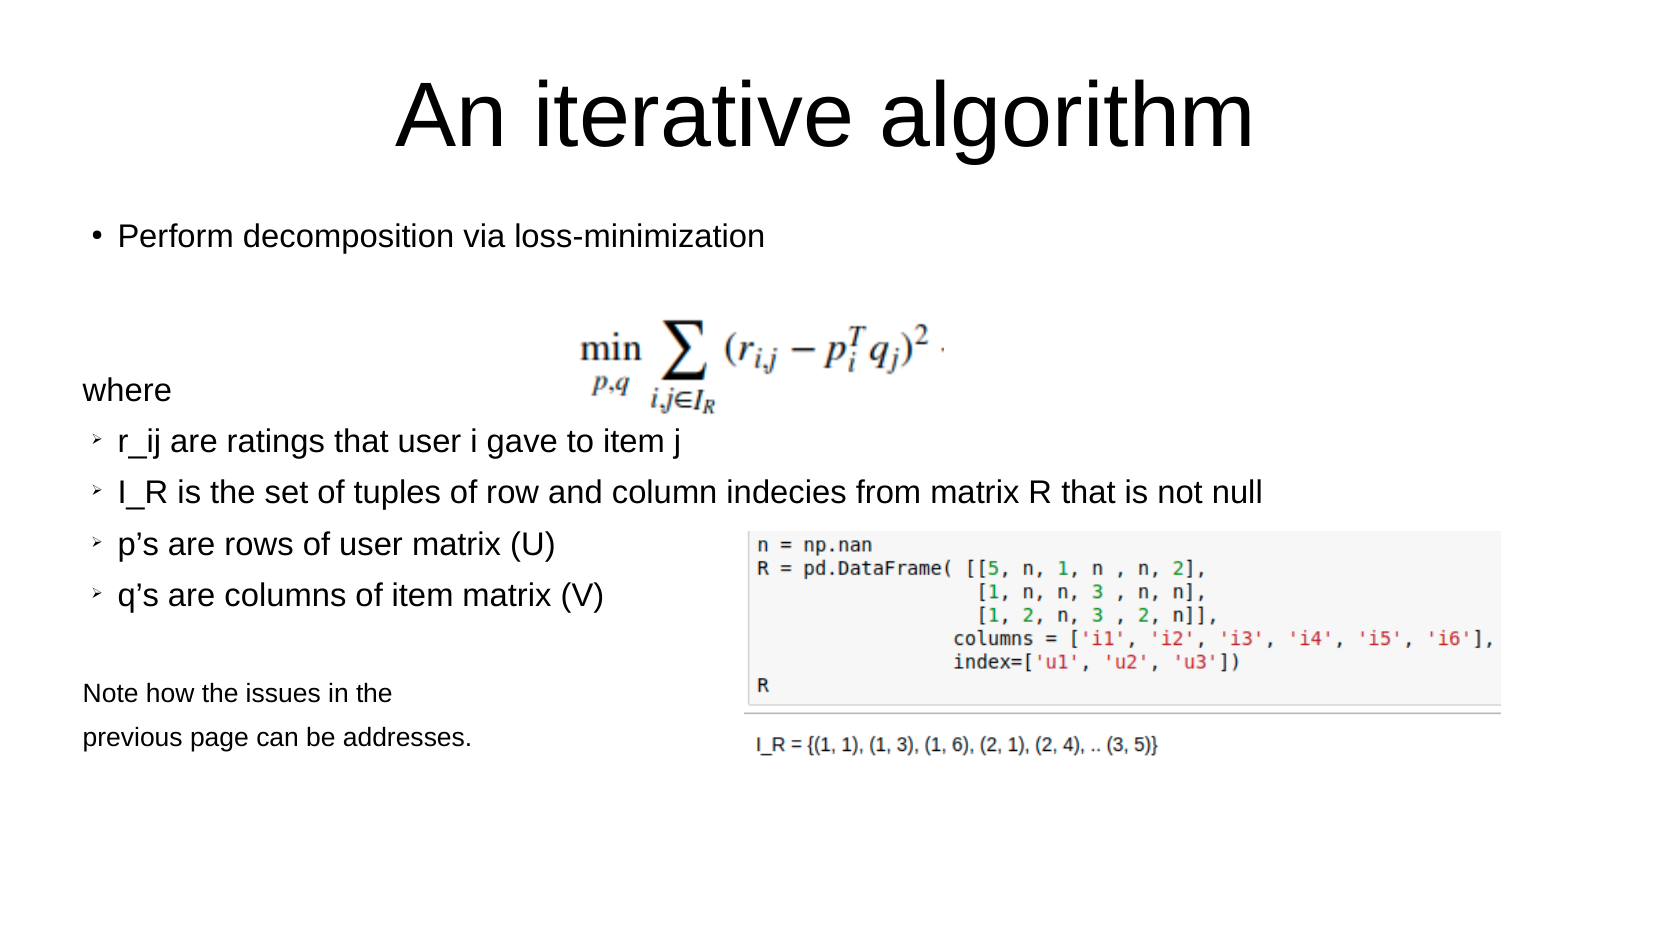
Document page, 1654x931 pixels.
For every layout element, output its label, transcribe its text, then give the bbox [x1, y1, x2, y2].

list Perform decomposition via loss-minimization where r_ij are ratings that user i gave to item j I_R is the set of tuples of row and column indecies from matrix R that is not null p’s are rows of user matrix (U) q’s are columns of item matrix (V) Note how the issues in the previous page can be addresses. [82, 217, 1571, 758]
title An iterative algorithm [82, 37, 1571, 193]
picture [555, 289, 944, 422]
picture [744, 531, 1501, 761]
